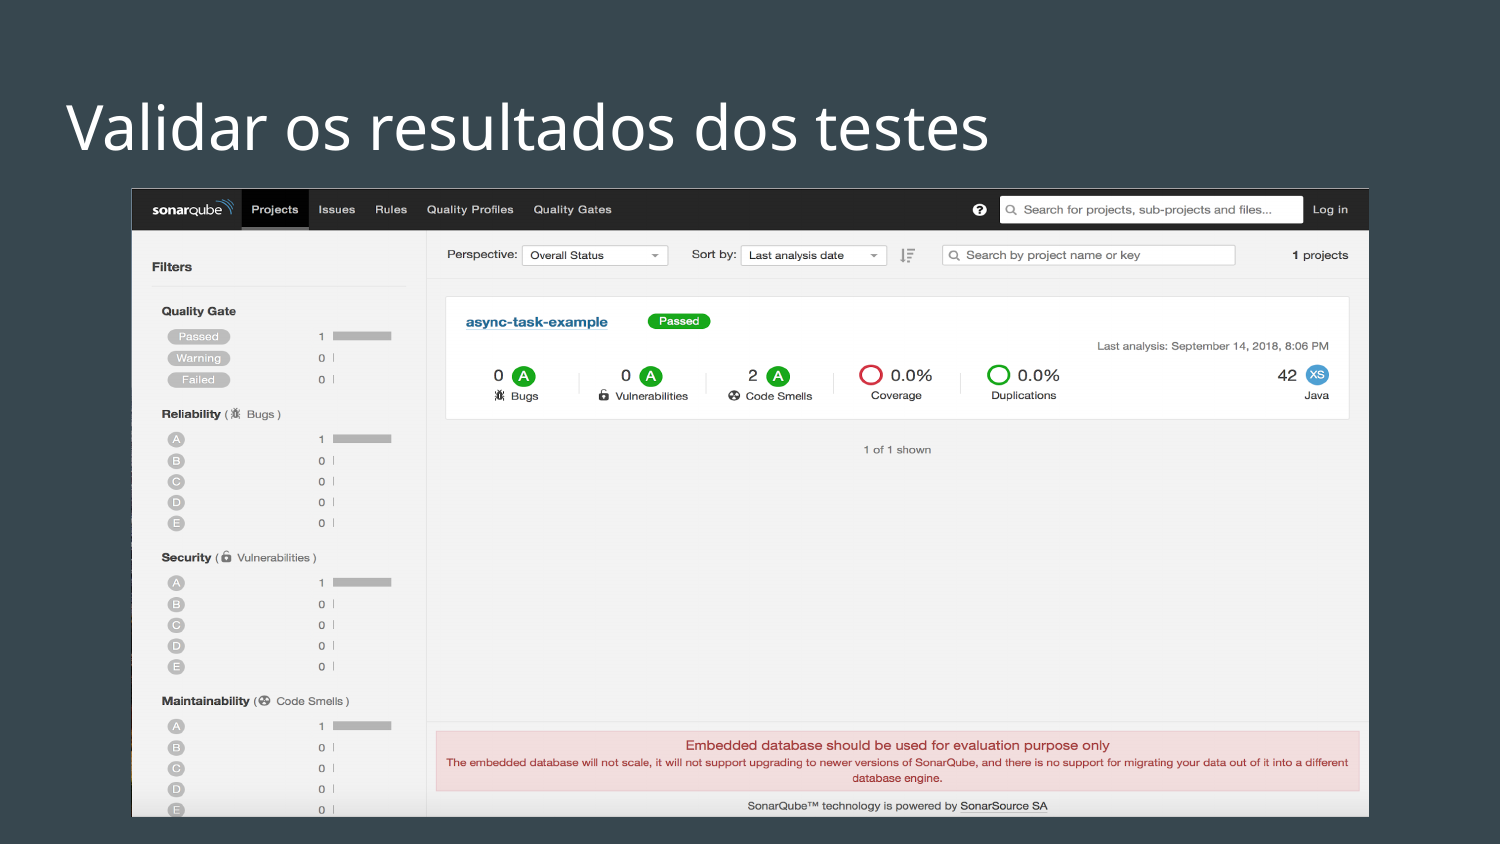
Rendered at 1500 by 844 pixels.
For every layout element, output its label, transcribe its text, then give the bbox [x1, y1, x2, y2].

title Validar os resultados dos testes [51, 72, 1449, 167]
picture [131, 188, 1369, 817]
